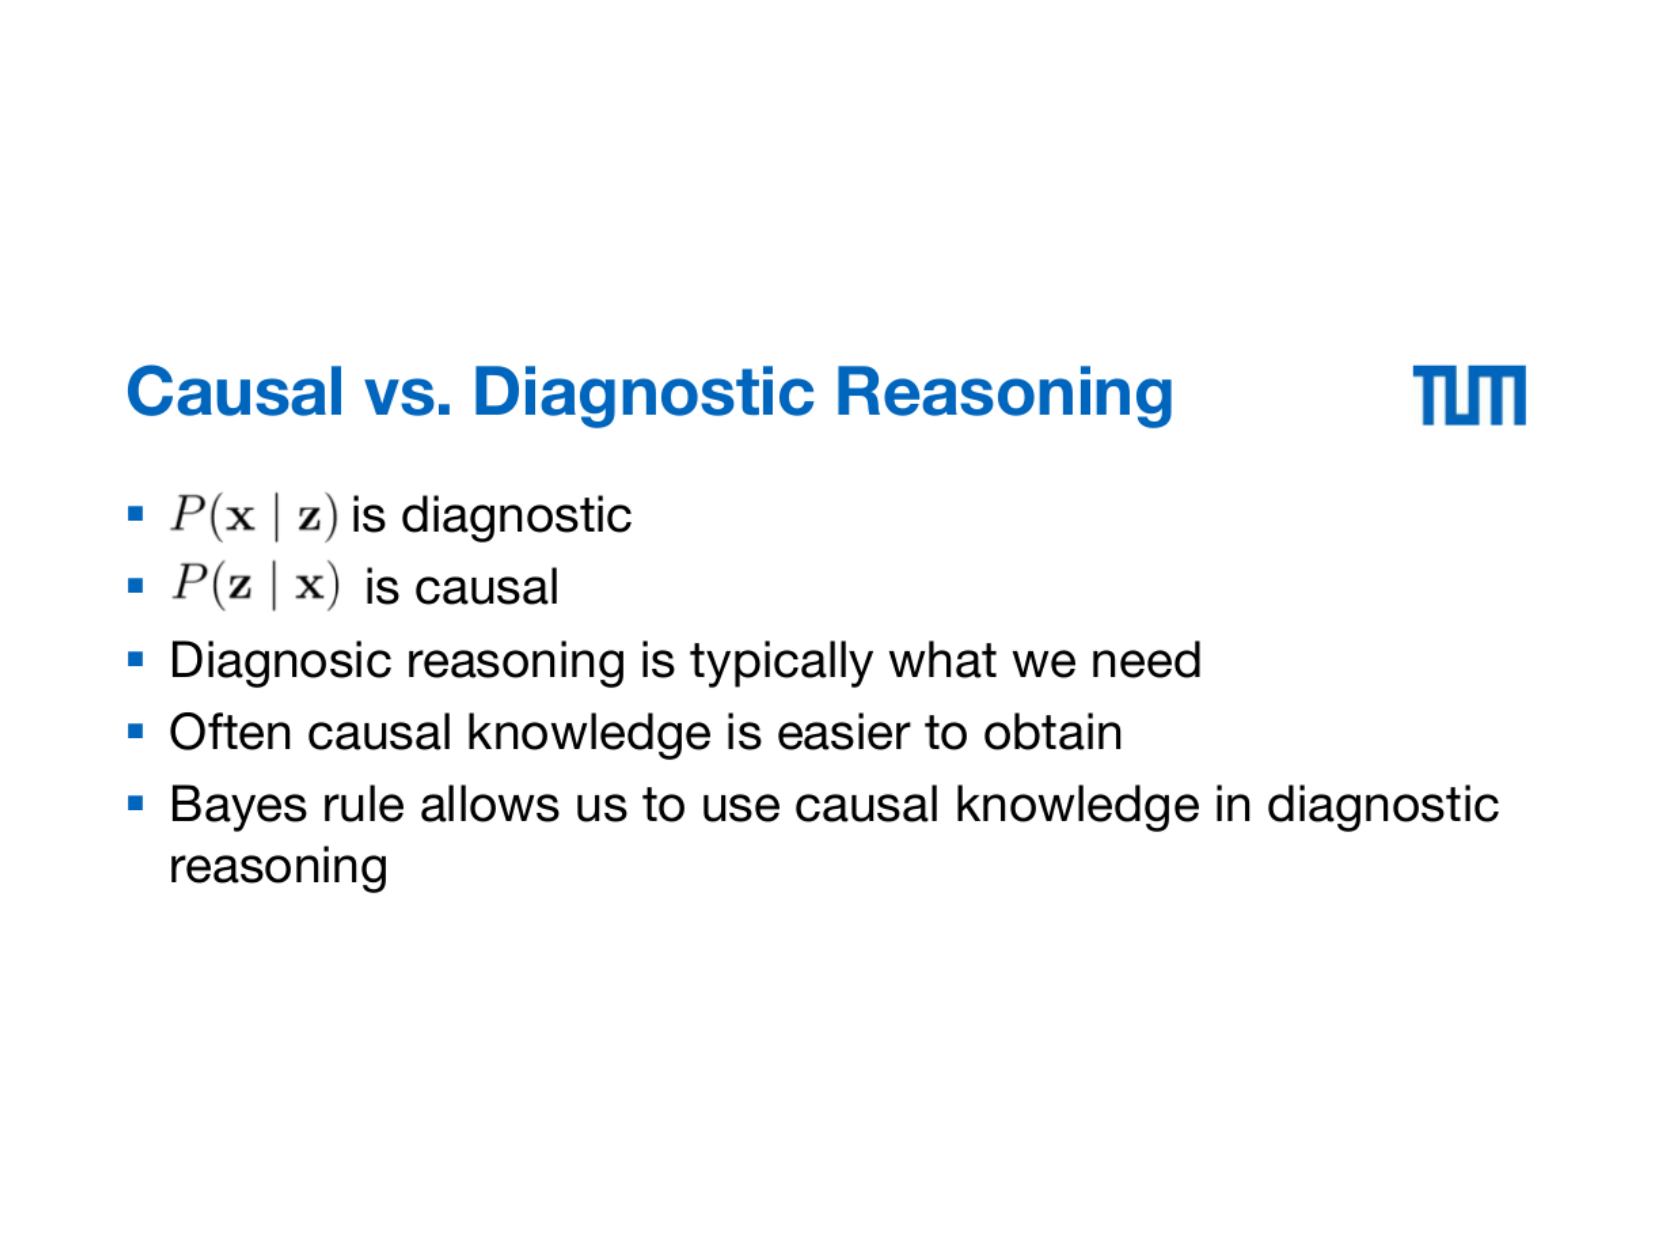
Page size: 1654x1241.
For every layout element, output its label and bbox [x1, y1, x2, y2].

picture [82, 332, 1571, 968]
